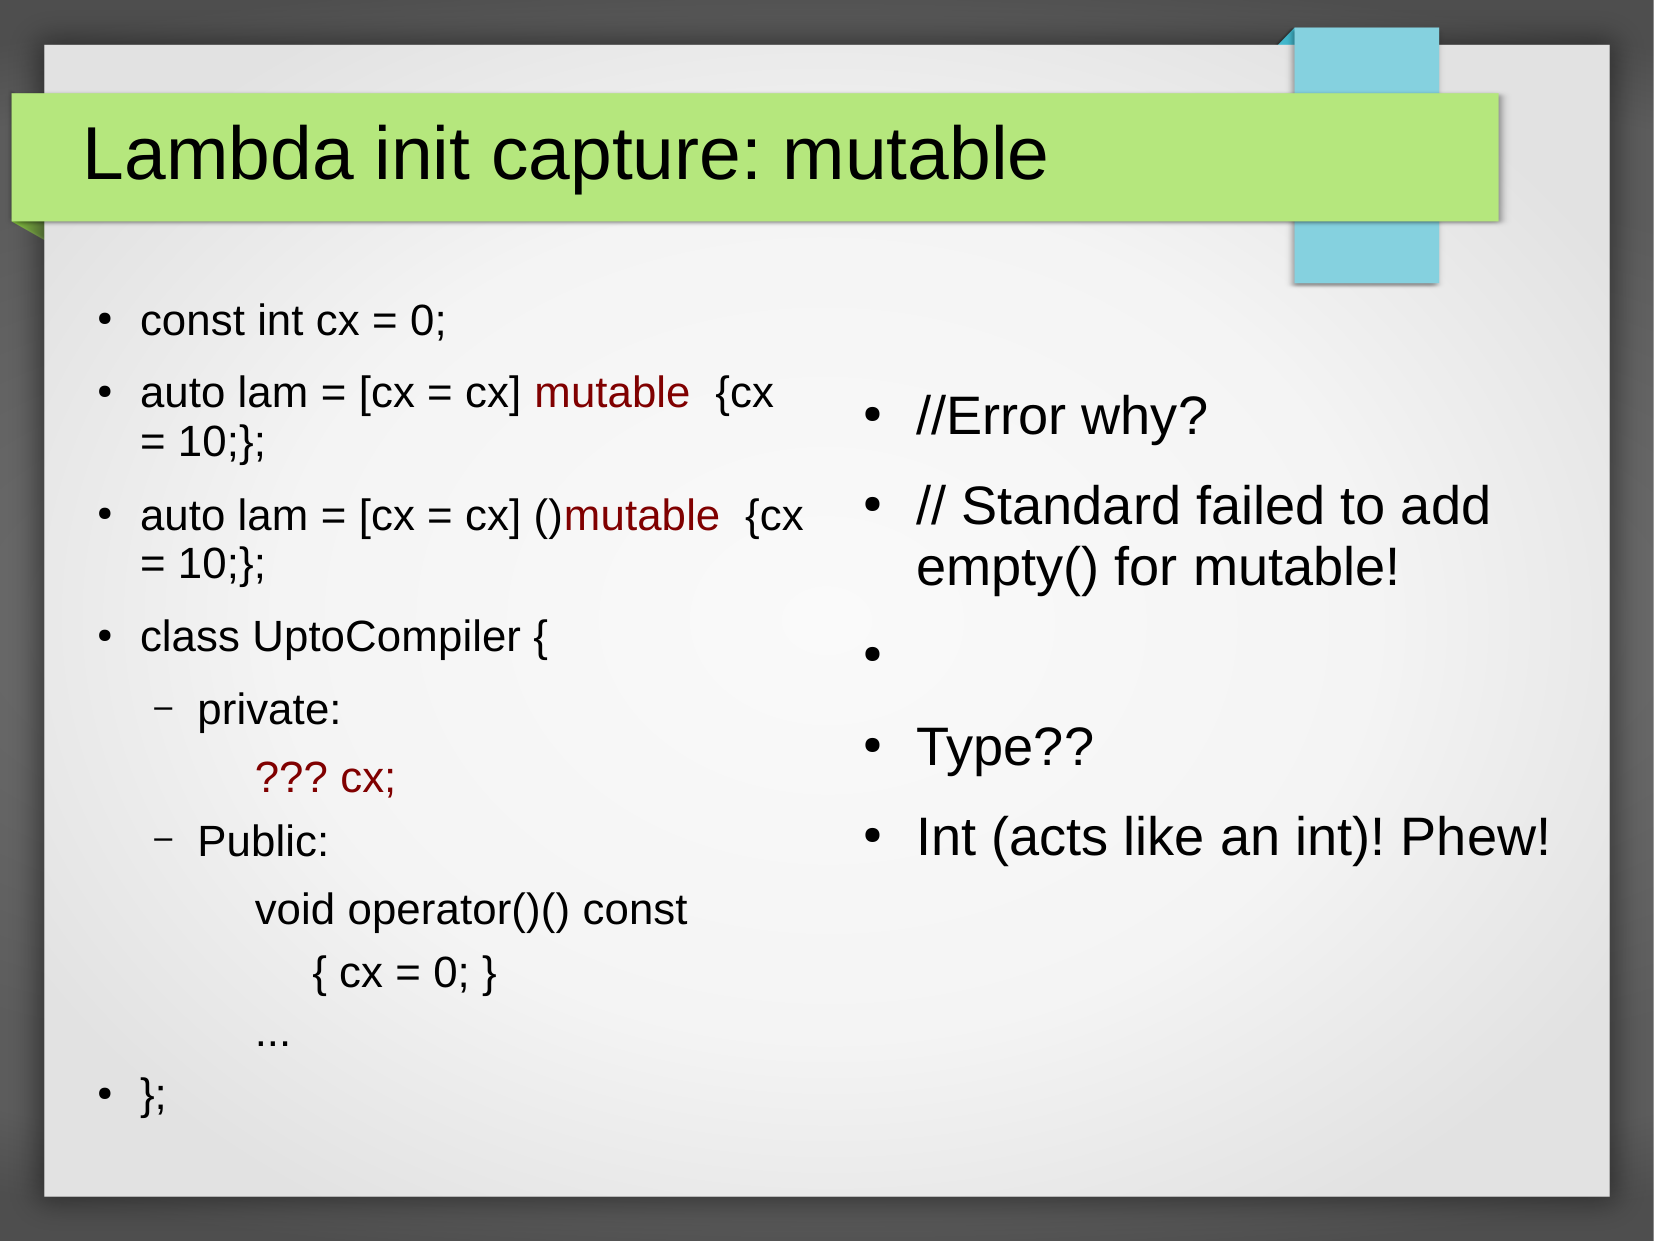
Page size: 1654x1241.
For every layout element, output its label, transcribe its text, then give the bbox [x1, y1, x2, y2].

picture [0, 0, 1654, 1241]
title Lambda init capture: mutable [82, 94, 1264, 213]
list const int cx = 0; auto lam = [cx = cx] mutable {cx = 10;}; auto lam = [cx = cx] ()mutable {cx = 10;}; class UptoCompiler { private: ??? cx; Public: void operator()() const { cx = 0; } ... }; [82, 295, 809, 1130]
list //Error why? // Standard failed to add empty() for mutable! Type?? Int (acts like an int)! Phew! [845, 295, 1572, 1130]
